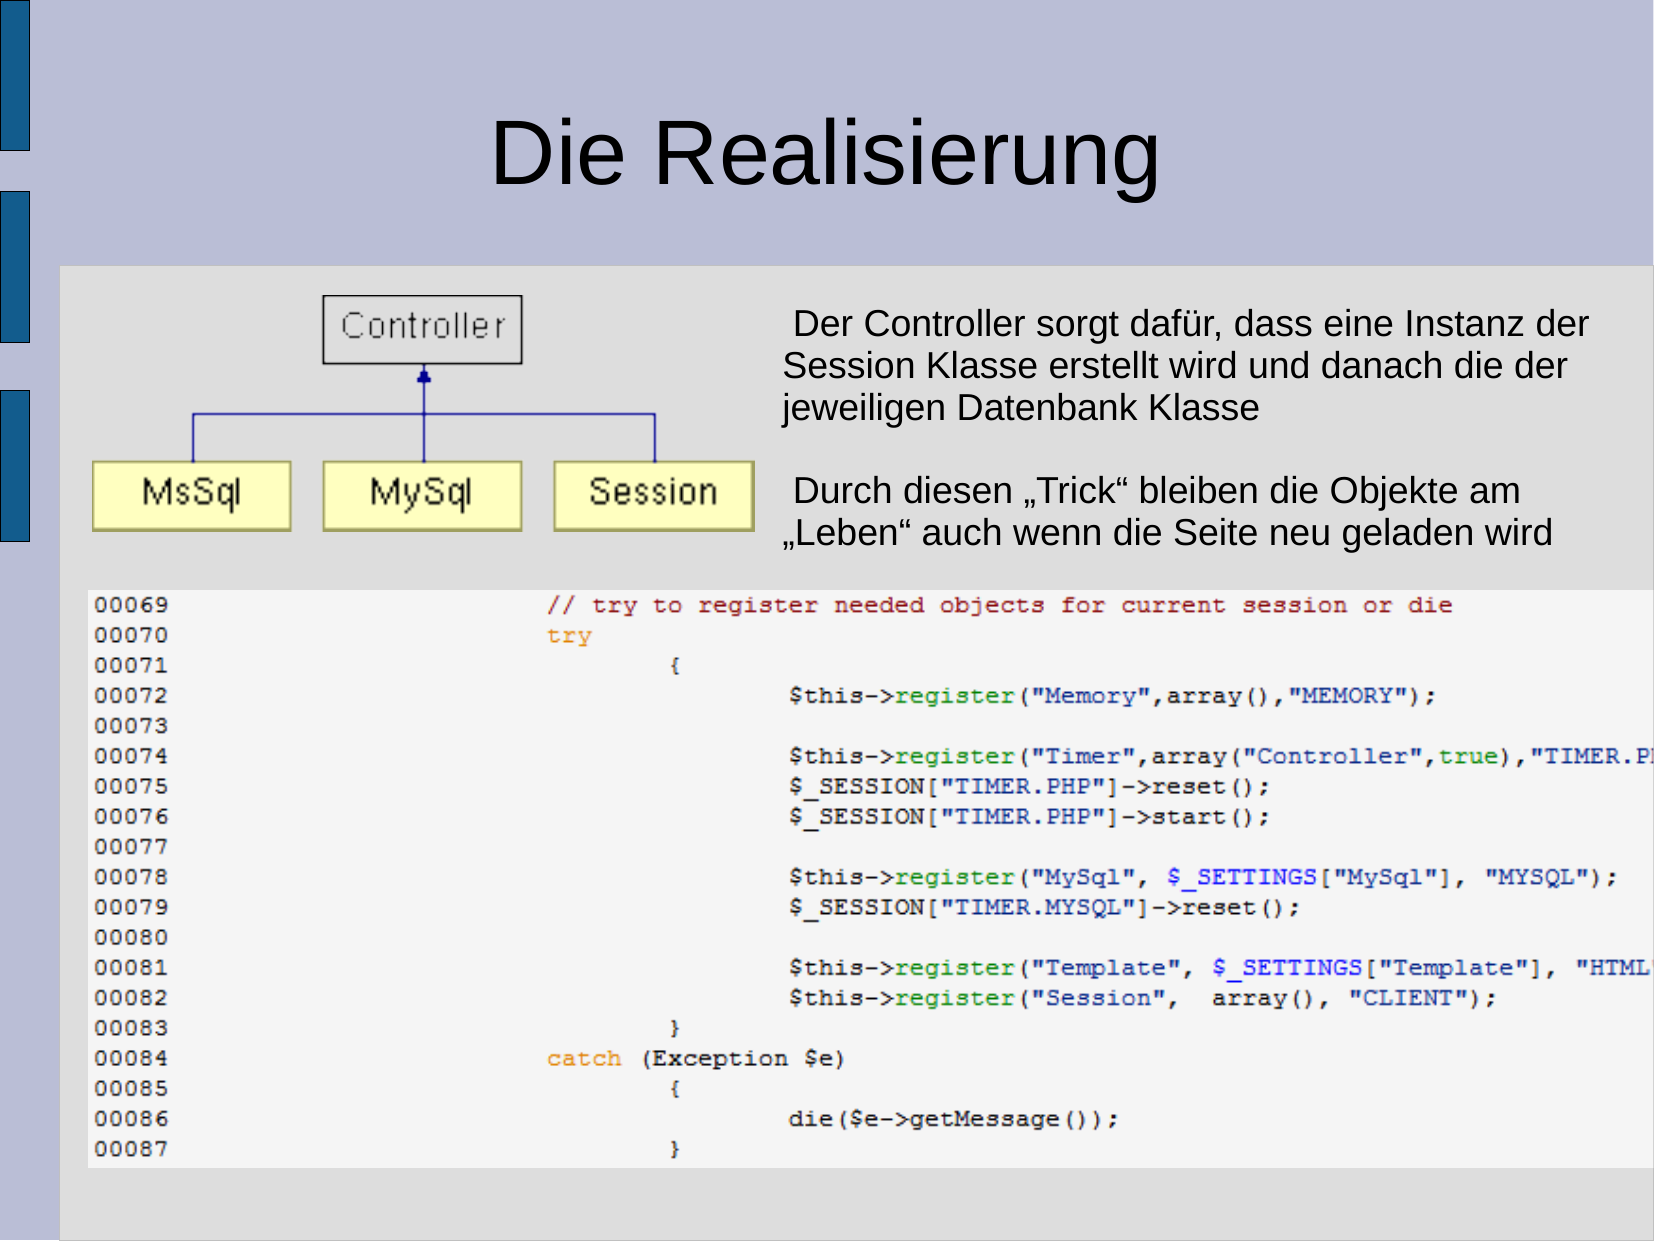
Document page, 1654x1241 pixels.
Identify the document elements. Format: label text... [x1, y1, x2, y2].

picture [92, 295, 755, 532]
title Die Realisierung [82, 56, 1571, 250]
text_box Der Controller sorgt dafür, dass eine Instanz der Session Klasse erstellt wird und danach die der jeweiligen Datenbank Klasse [767, 295, 1625, 437]
text_box Durch diesen „Trick“ bleiben die Objekte am „Leben“ auch wenn die Seite neu geladen wird [767, 462, 1625, 562]
picture [88, 590, 1654, 1169]
